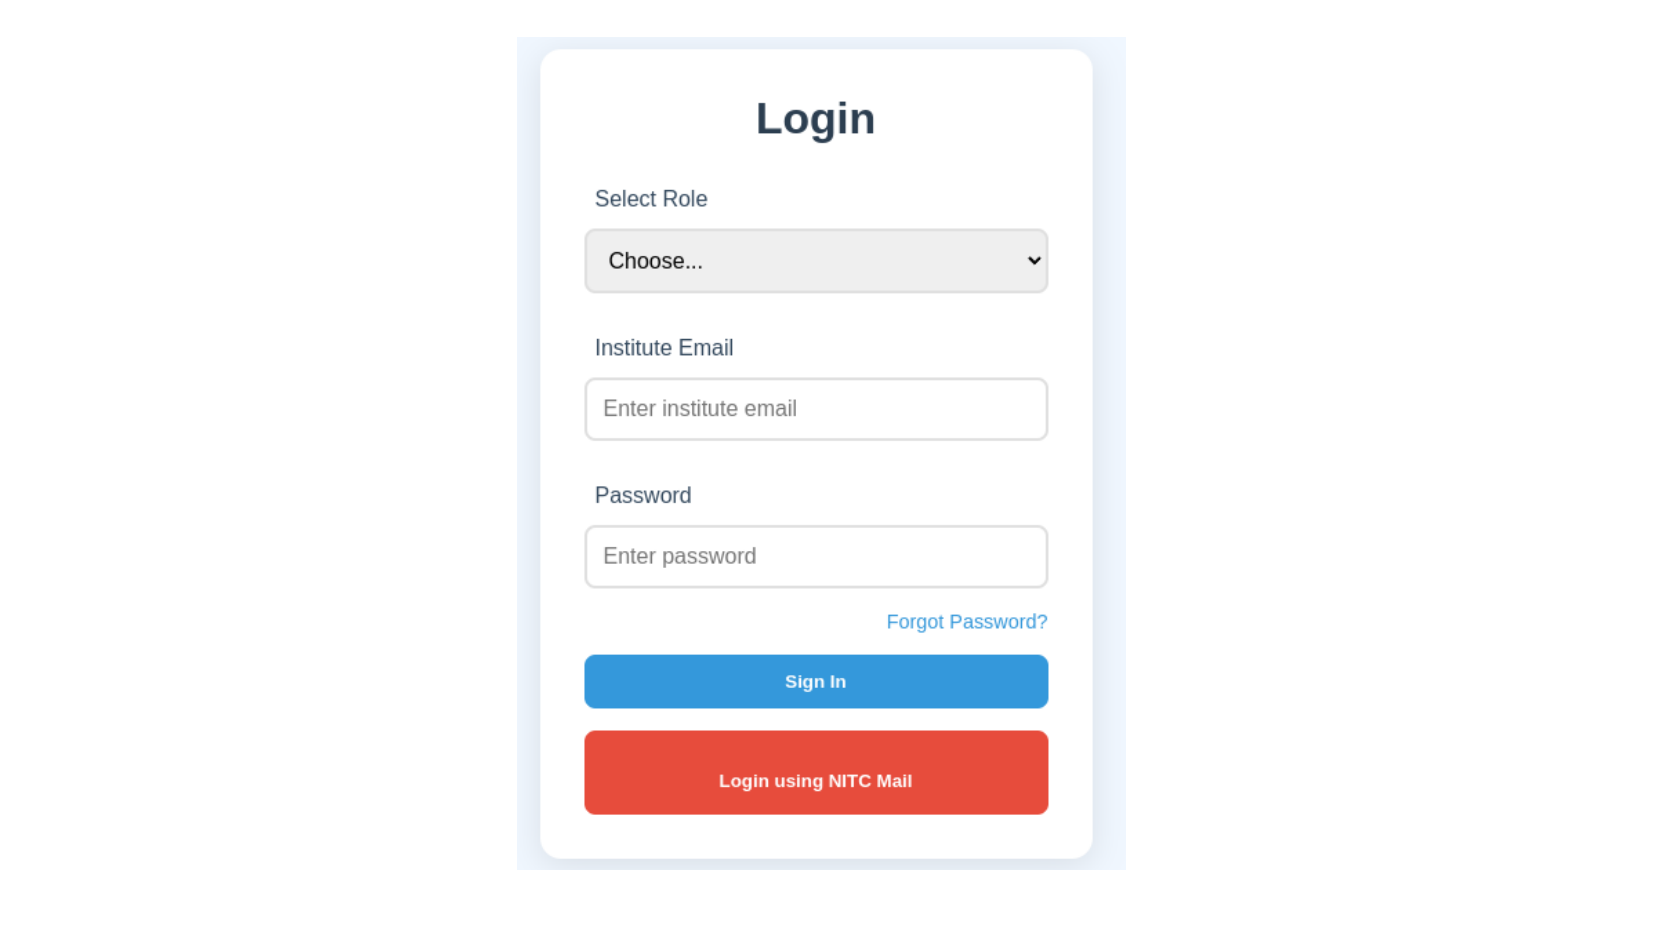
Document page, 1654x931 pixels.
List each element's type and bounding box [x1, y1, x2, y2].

picture [517, 37, 1126, 870]
